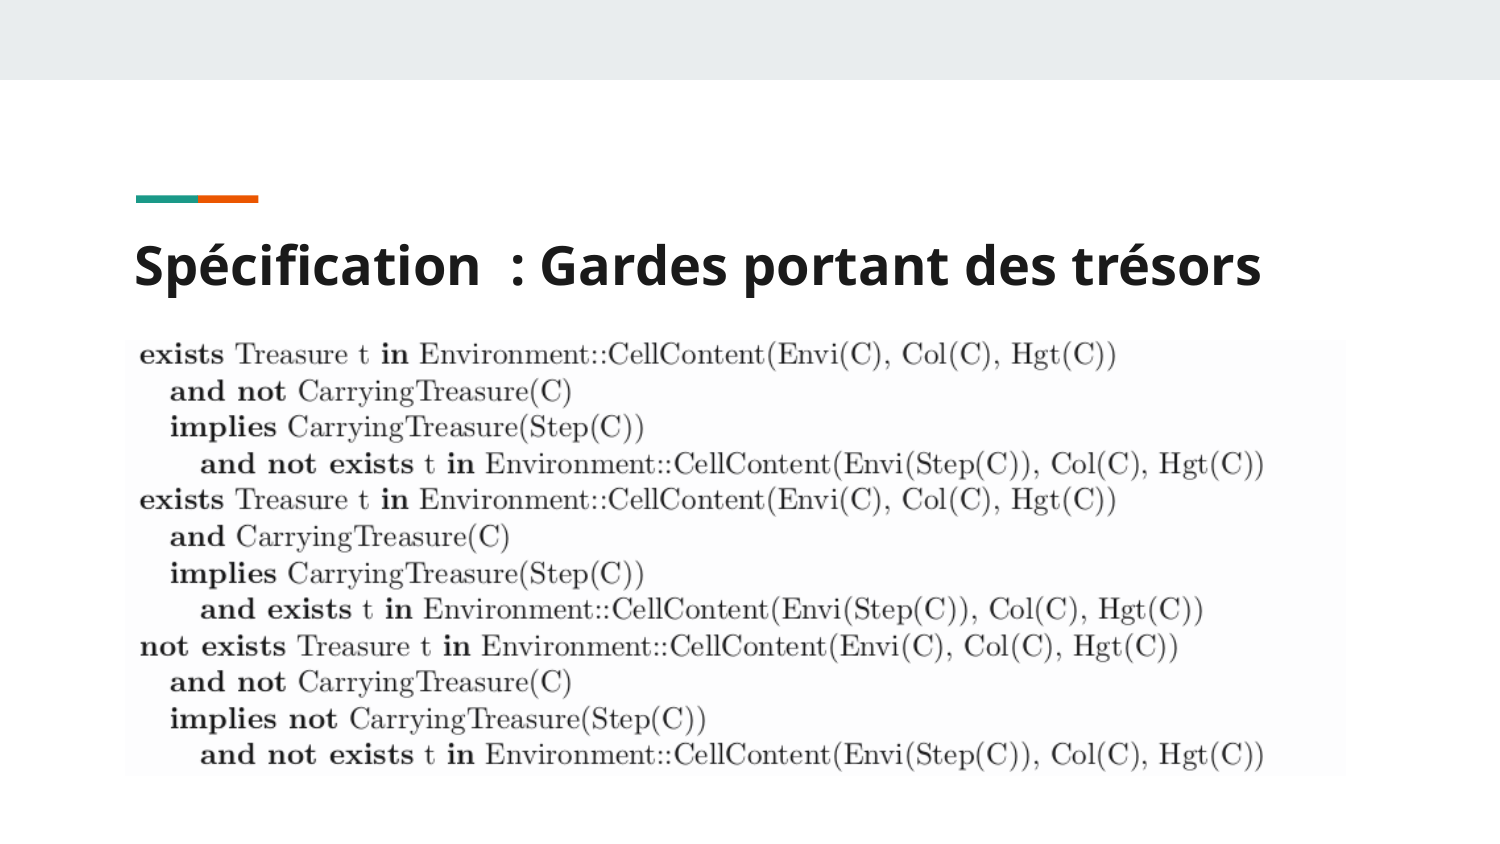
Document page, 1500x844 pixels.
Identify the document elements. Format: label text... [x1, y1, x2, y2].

picture [125, 340, 1346, 776]
title Spécification : Gardes portant des trésors [119, 216, 1381, 305]
